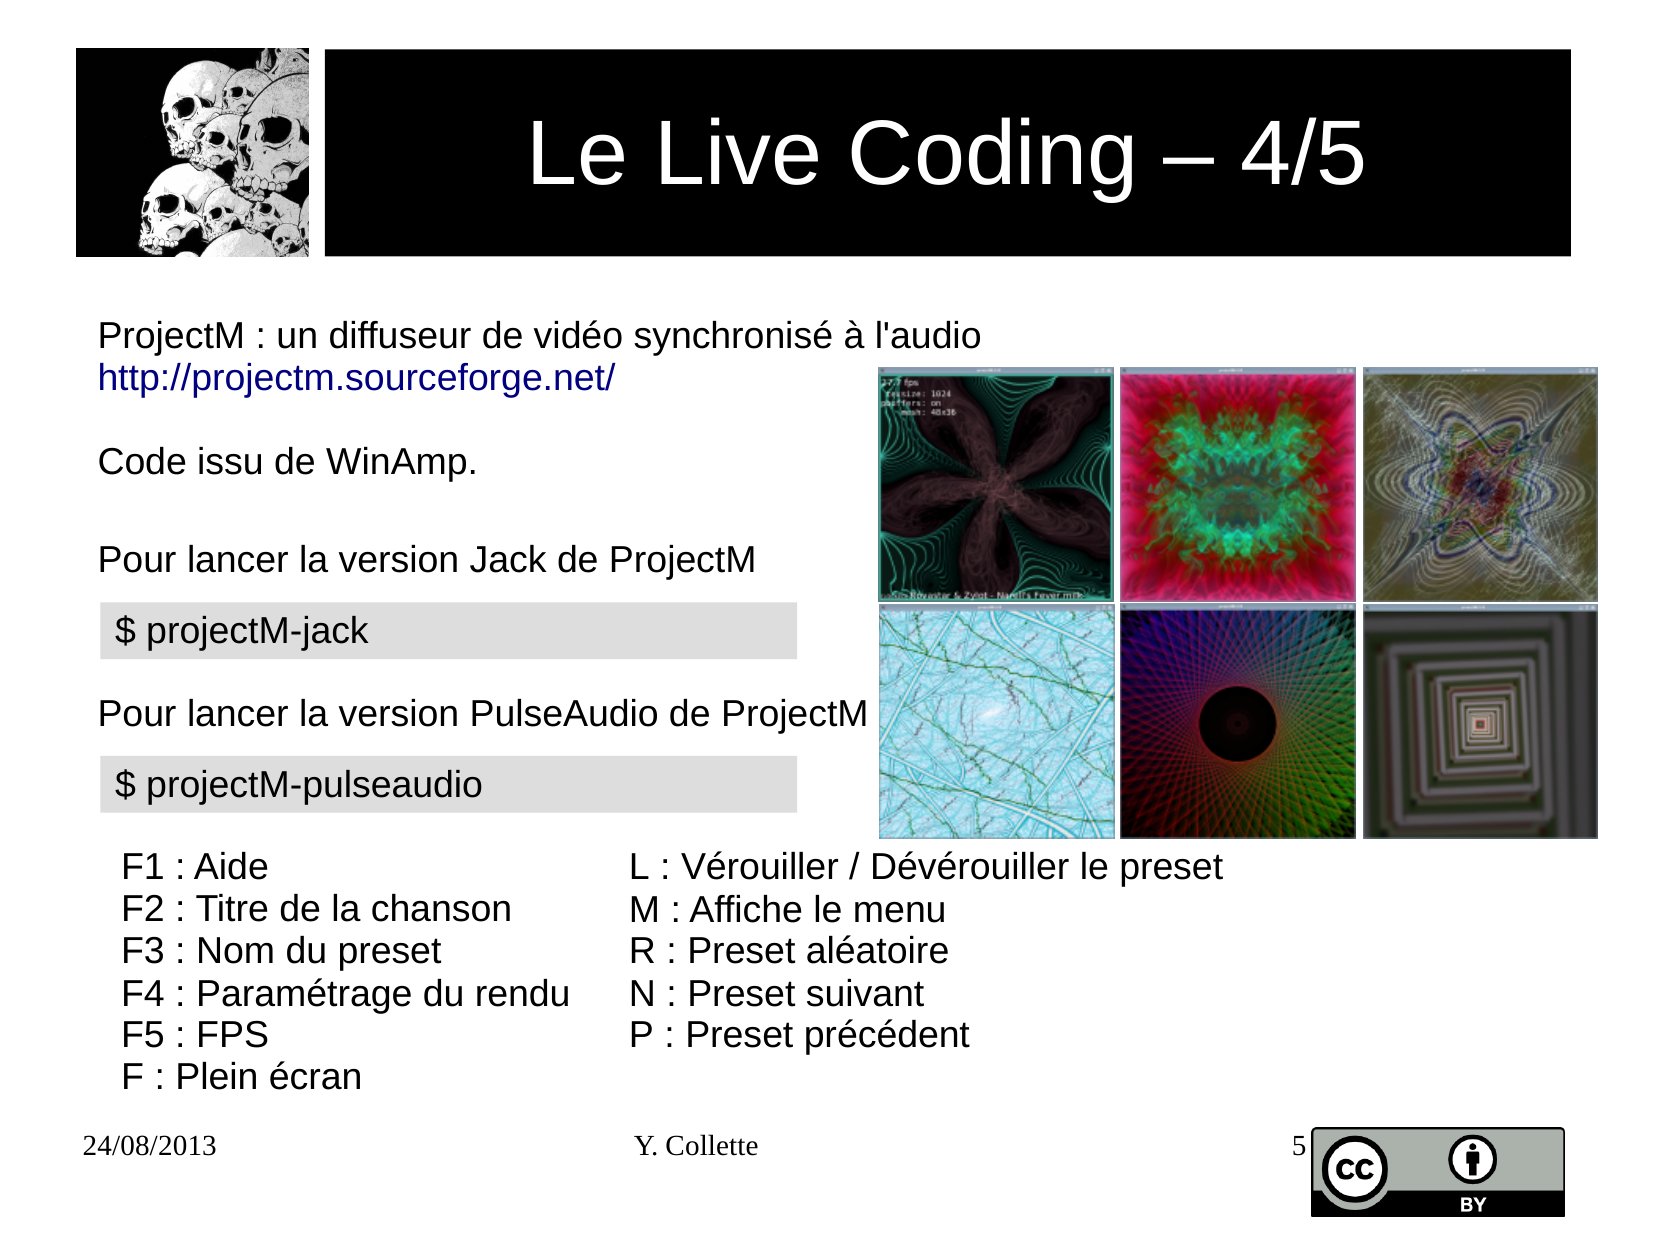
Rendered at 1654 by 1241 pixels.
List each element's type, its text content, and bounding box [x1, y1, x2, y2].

picture [1120, 367, 1356, 839]
text_box $ projectM-jack [100, 602, 798, 660]
text_box F1 : Aide F2 : Titre de la chanson F3 : Nom du preset F4 : Paramétrage du rendu F5 : FPS F : Plein écran [106, 838, 839, 1106]
picture [1311, 1127, 1565, 1217]
picture [76, 48, 309, 257]
picture [1363, 604, 1598, 839]
text_box Pour lancer la version PulseAudio de ProjectM [82, 685, 892, 742]
text_box L : Vérouiller / Dévérouiller le preset M : Affiche le menu R : Preset aléatoire N : Preset suivant P : Preset précédent [614, 838, 1241, 1064]
title Le Live Coding – 4/5 [324, 49, 1571, 257]
picture [878, 367, 1114, 603]
picture [1363, 367, 1598, 603]
text_box ProjectM : un diffuseur de vidéo synchronisé à l'audio http://projectm.sourceforge.net/ Code issu de WinAmp. [82, 307, 1004, 490]
text_box Pour lancer la version Jack de ProjectM [82, 531, 780, 589]
text_box $ projectM-pulseaudio [100, 755, 798, 813]
picture [879, 604, 1115, 838]
